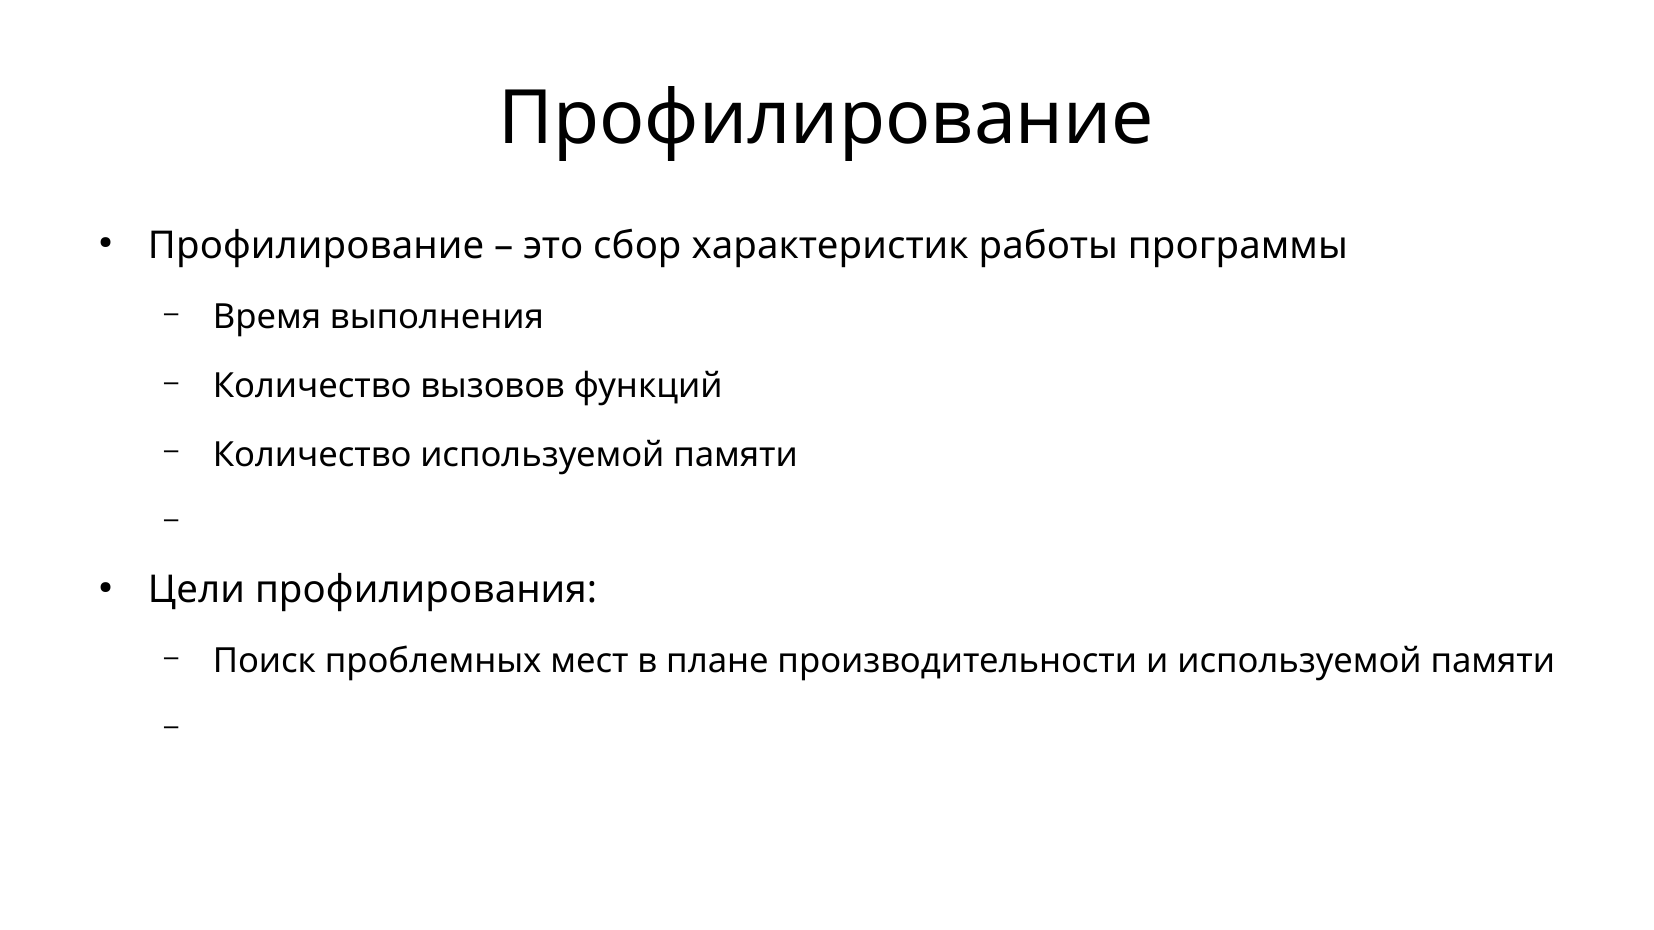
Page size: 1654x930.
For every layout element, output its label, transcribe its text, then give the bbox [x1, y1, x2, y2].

list Профилирование – это сбор характеристик работы программы Время выполнения Количество вызовов функций Количество используемой памяти Цели профилирования: Поиск проблемных мест в плане производительности и используемой памяти [82, 217, 1571, 757]
title Профилирование [82, 37, 1571, 193]
